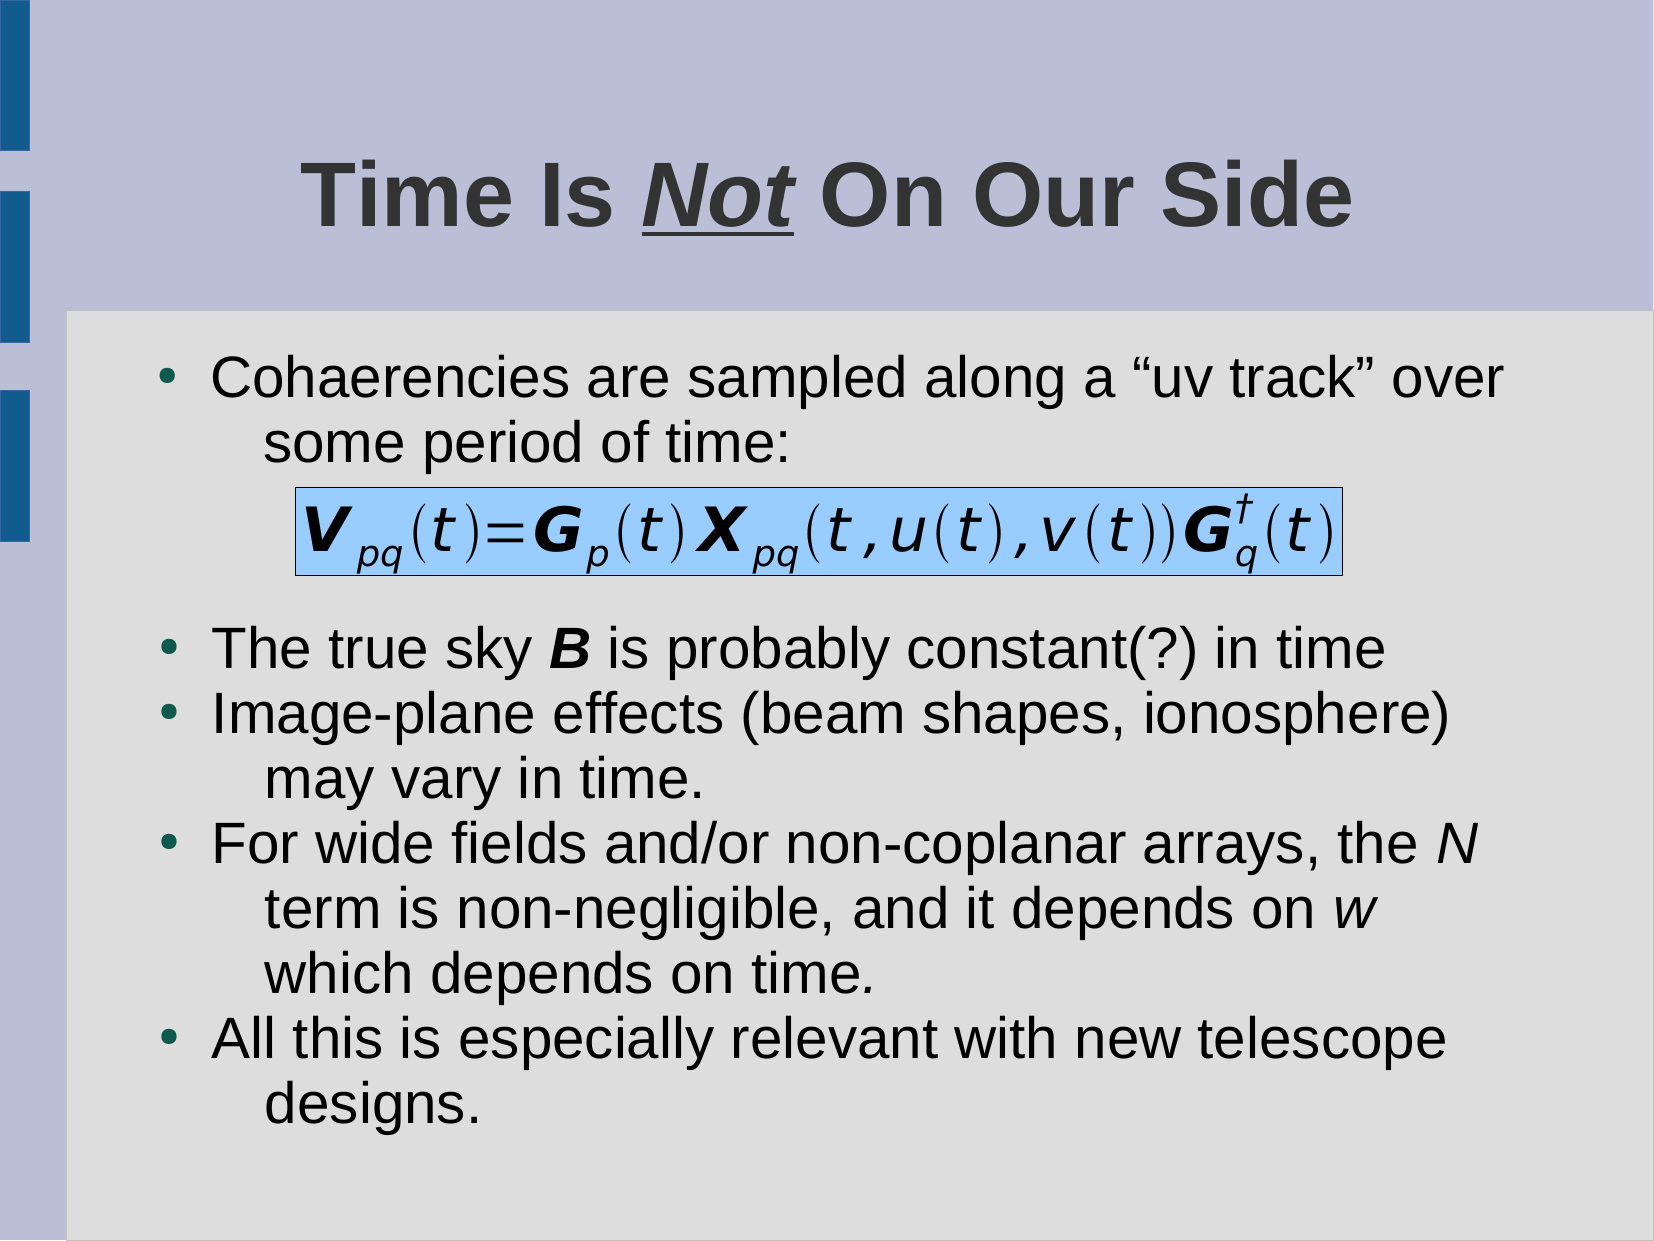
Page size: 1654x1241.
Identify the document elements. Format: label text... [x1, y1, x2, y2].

chart [295, 532, 1343, 576]
list The true sky B is probably constant(?) in time Image-plane effects (beam shapes, ionosphere) may vary in time. For wide fields and/or non-coplanar arrays, the N term is non-negligible, and it depends on w which depends on time. All this is especially relevant with new telescope designs. [123, 615, 1536, 1136]
title Time Is Not On Our Side [121, 91, 1534, 299]
list Cohaerencies are sampled along a “uv track” over some period of time: [121, 344, 1534, 532]
